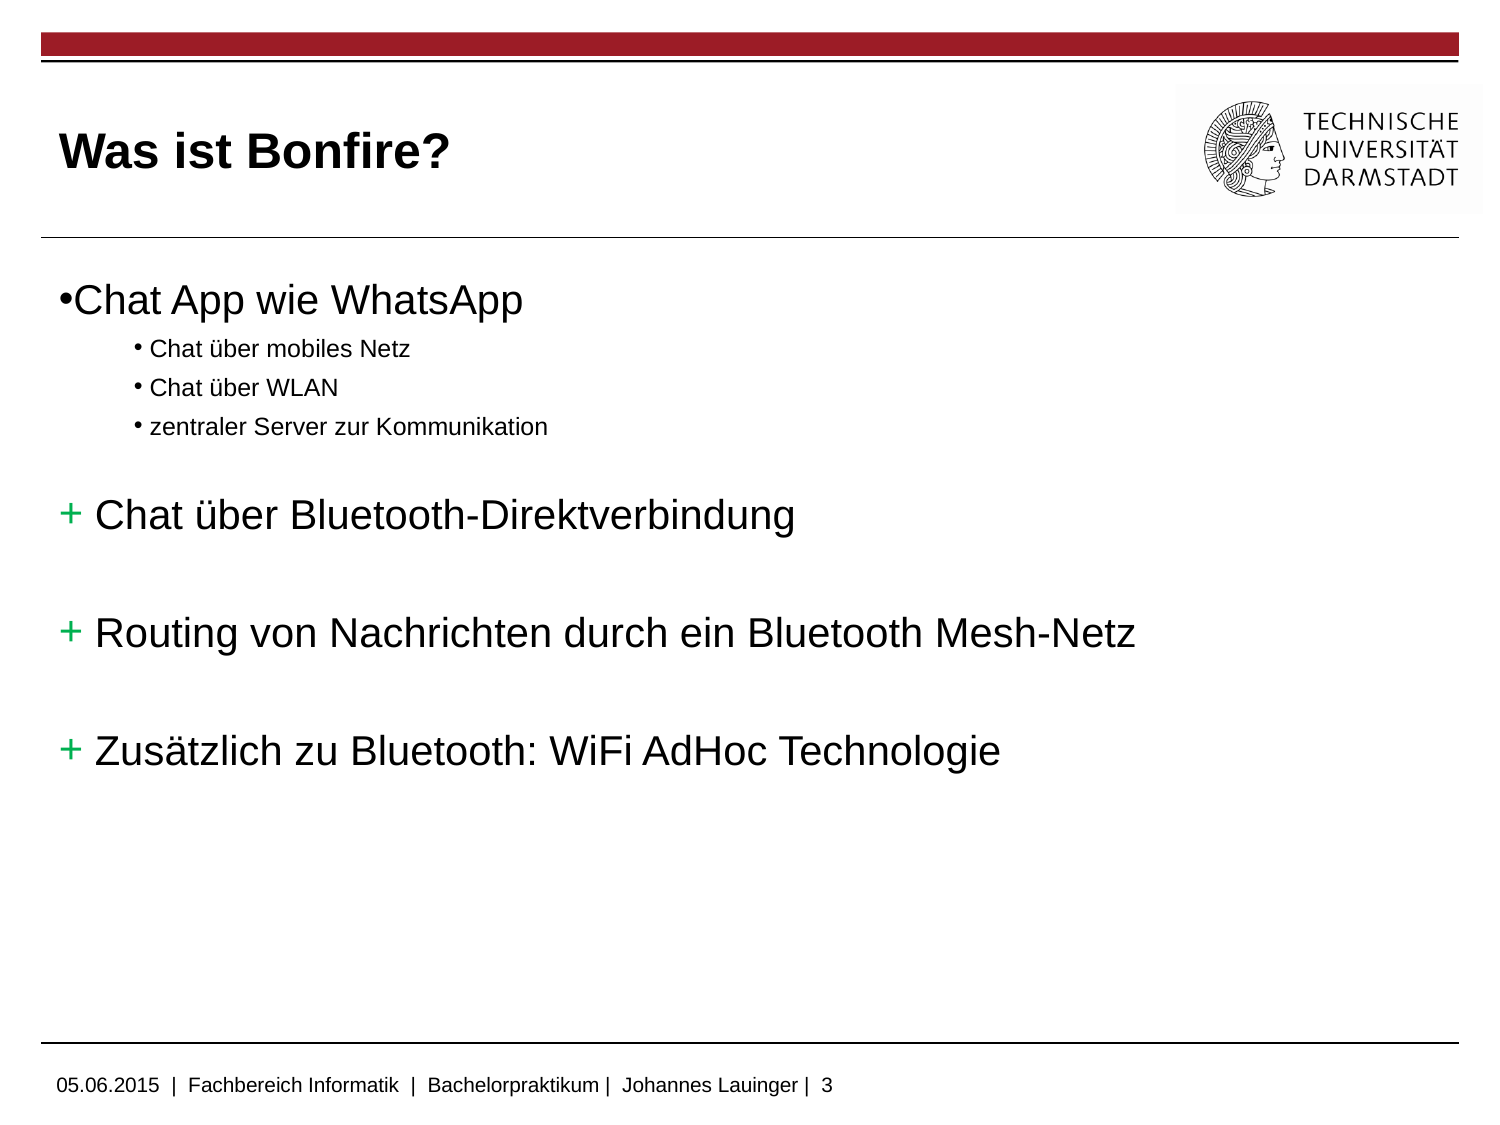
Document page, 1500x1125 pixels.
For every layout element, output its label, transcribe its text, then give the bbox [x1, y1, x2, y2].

picture [1181, 84, 1483, 214]
title Was ist Bonfire? [58, 80, 1181, 218]
list Chat App wie WhatsApp Chat über mobiles Netz Chat über WLAN zentraler Server zur Kommunikation Chat über Bluetooth-Direktverbindung Routing von Nachrichten durch ein Bluetooth Mesh-Netz Zusätzlich zu Bluetooth: WiFi AdHoc Technologie [58, 265, 1441, 1005]
